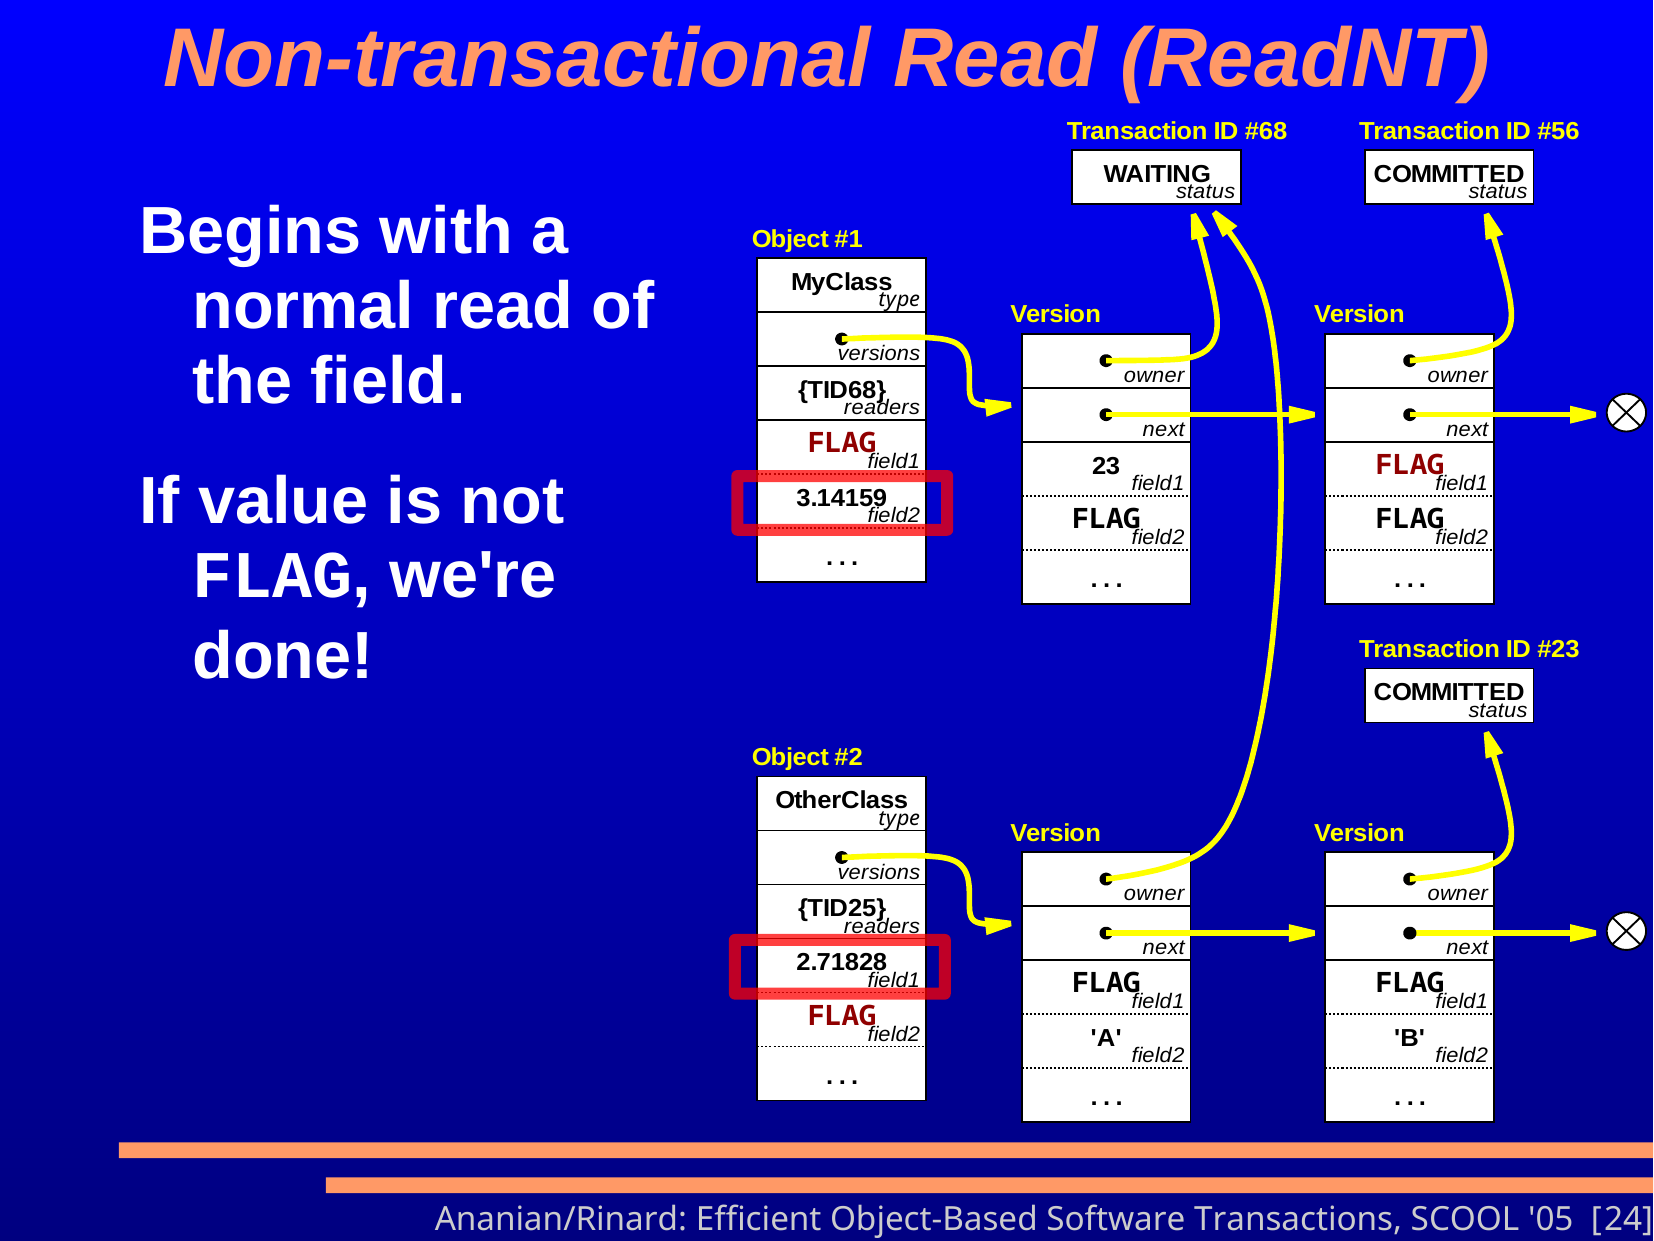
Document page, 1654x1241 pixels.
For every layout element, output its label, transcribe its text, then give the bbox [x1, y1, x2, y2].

list Begins with a normal read of the field. If value is not FLAG, we're done! [121, 193, 701, 1133]
picture [743, 110, 1653, 1130]
picture [744, 483, 941, 523]
picture [743, 946, 938, 987]
title Non-transactional Read (ReadNT) [121, 0, 1534, 115]
